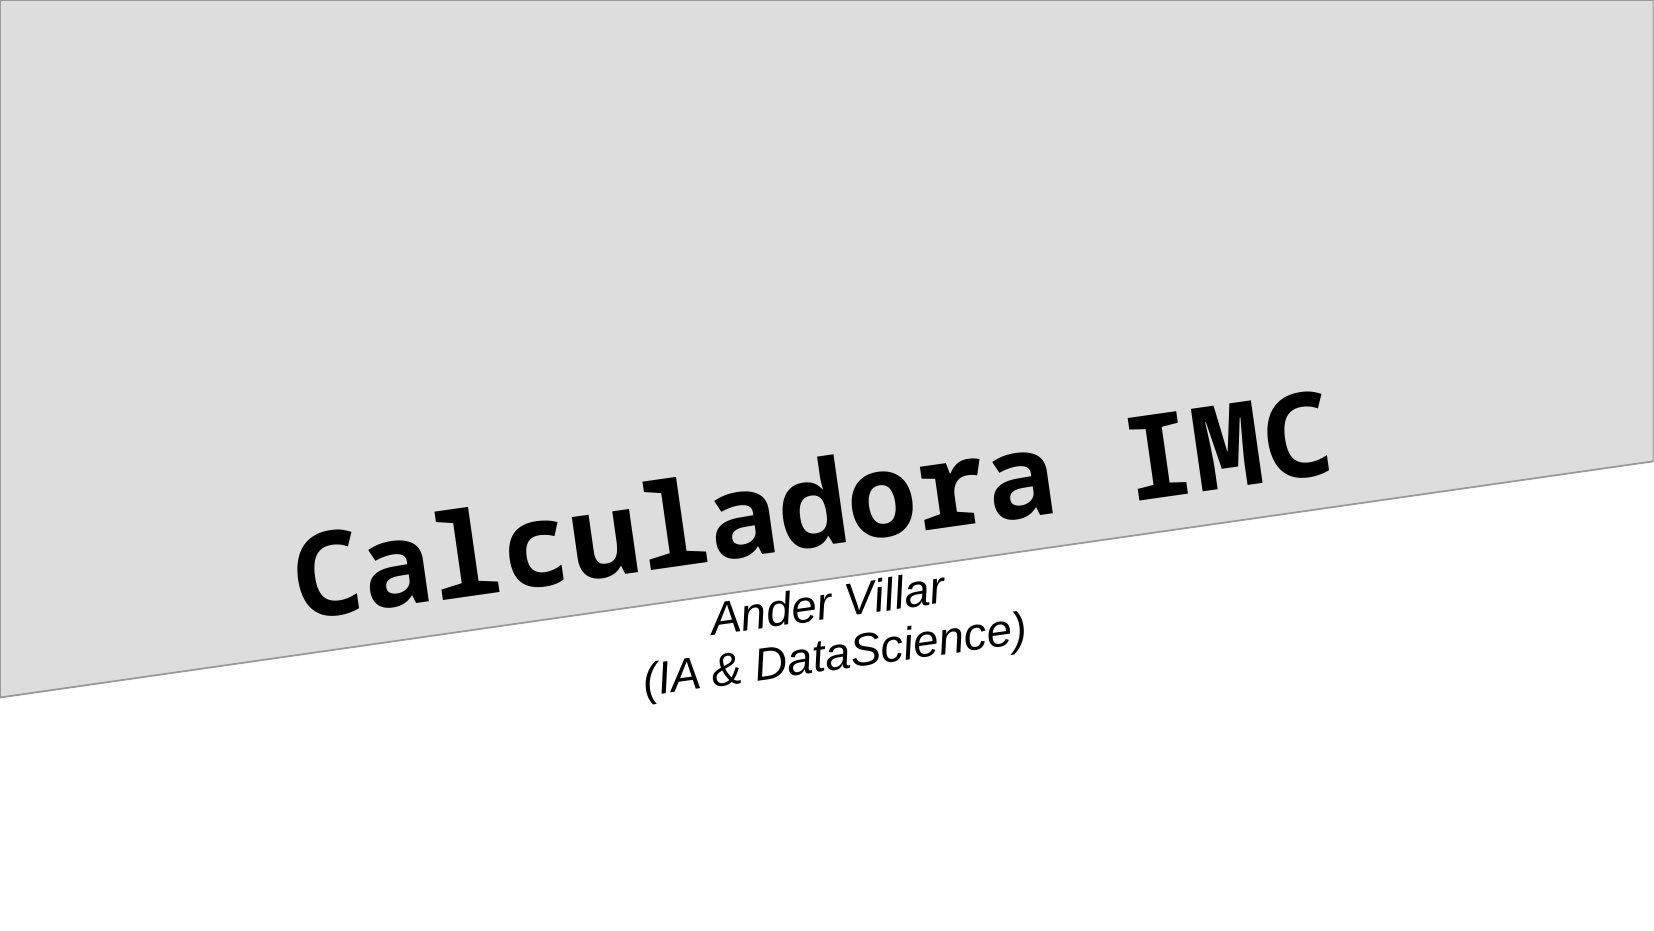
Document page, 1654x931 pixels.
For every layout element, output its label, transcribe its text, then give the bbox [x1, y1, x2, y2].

text_box Ander Villar (IA & DataScience) [100, 477, 1546, 782]
title Calculadora IMC [62, 267, 1562, 737]
